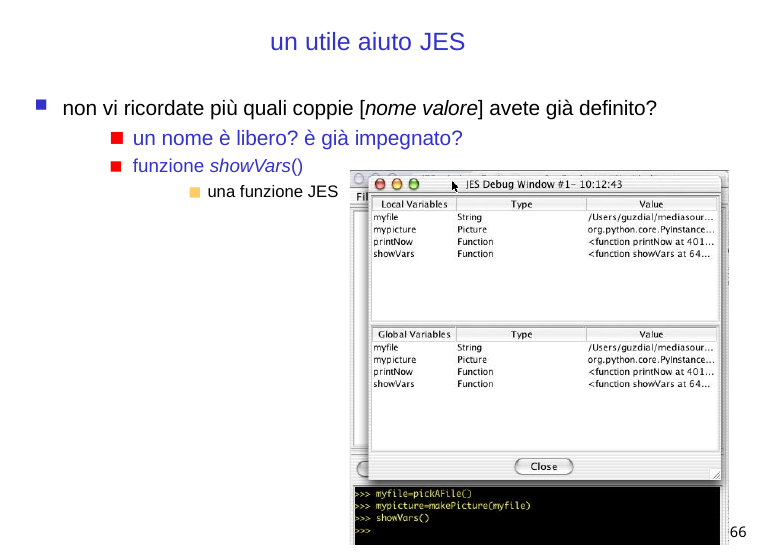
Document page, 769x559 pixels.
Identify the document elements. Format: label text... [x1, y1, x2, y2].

text_box [350, 170, 729, 545]
title un utile aiuto JES [268, 23, 468, 58]
text_box non vi ricordate più quali coppie [nome valore] avete già definito? un nome è libero? è già impegnato? funzione showVars() una funzione JES [30, 87, 663, 203]
text_box 66 [727, 520, 750, 543]
